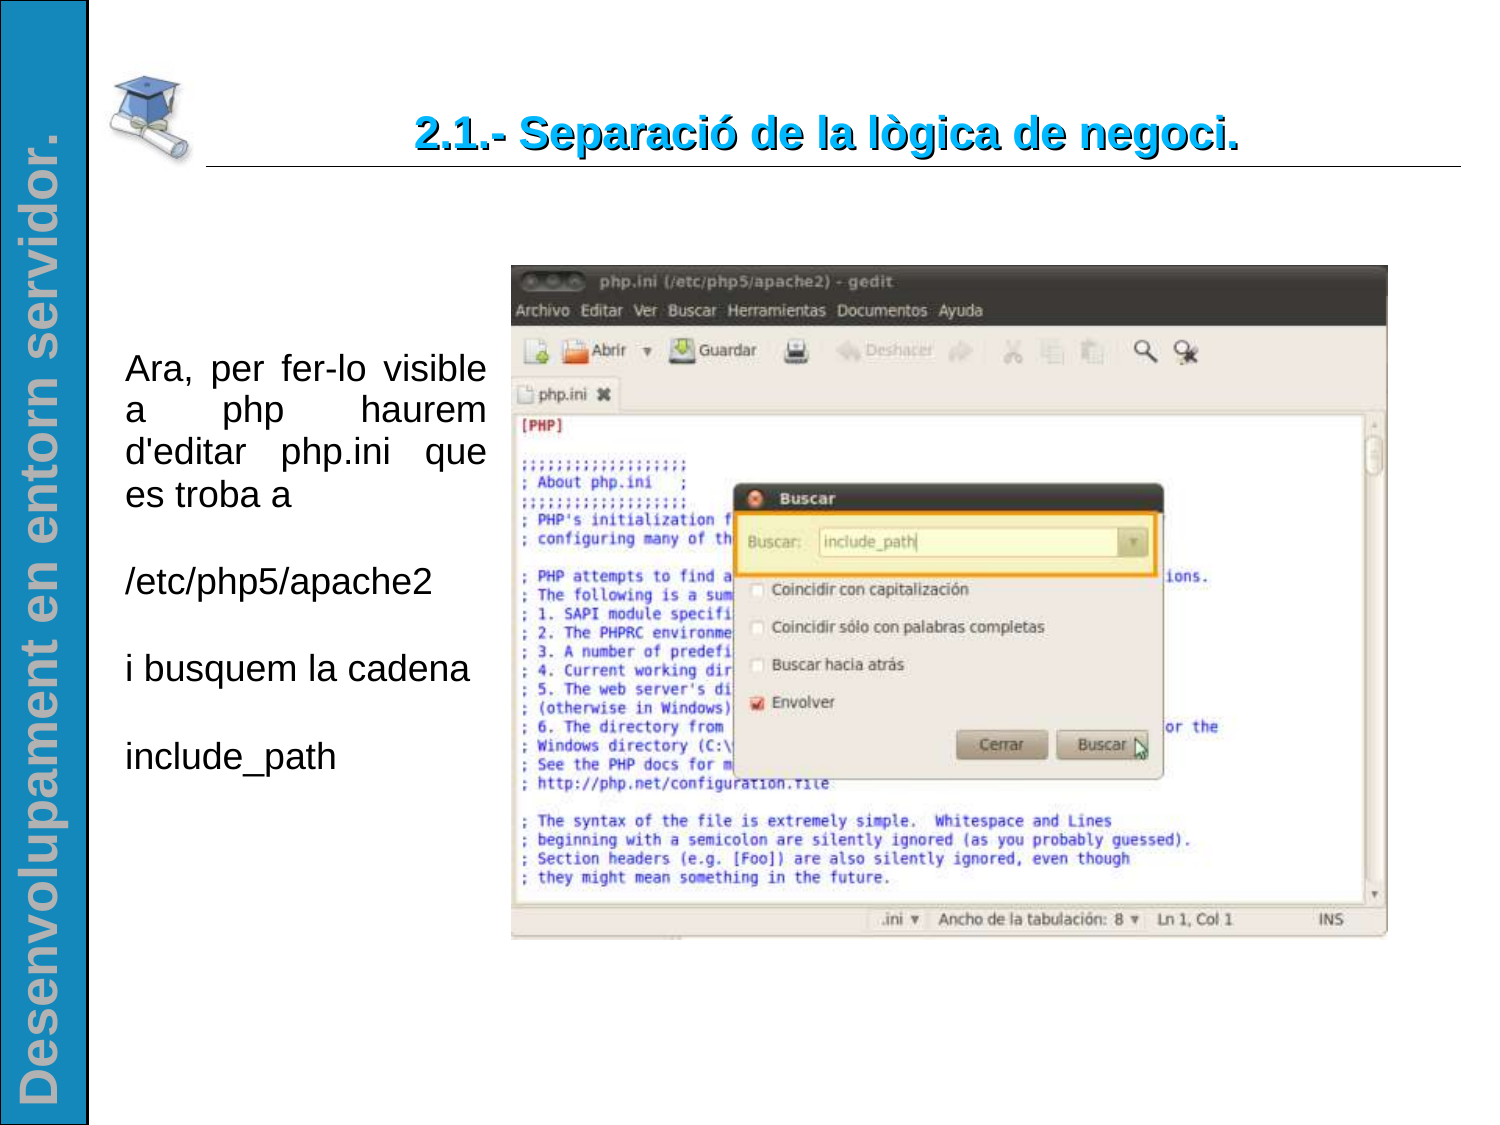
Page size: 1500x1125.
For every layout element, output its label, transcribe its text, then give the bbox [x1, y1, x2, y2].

title 2.1.- Separació de la lògica de negoci. [206, 88, 1447, 178]
picture [93, 61, 206, 174]
text_box Ara, per fer-lo visible a php haurem d'editar php.ini que es troba a /etc/php5/apache2 i busquem la cadena include_path [110, 339, 502, 785]
picture [511, 265, 1388, 940]
